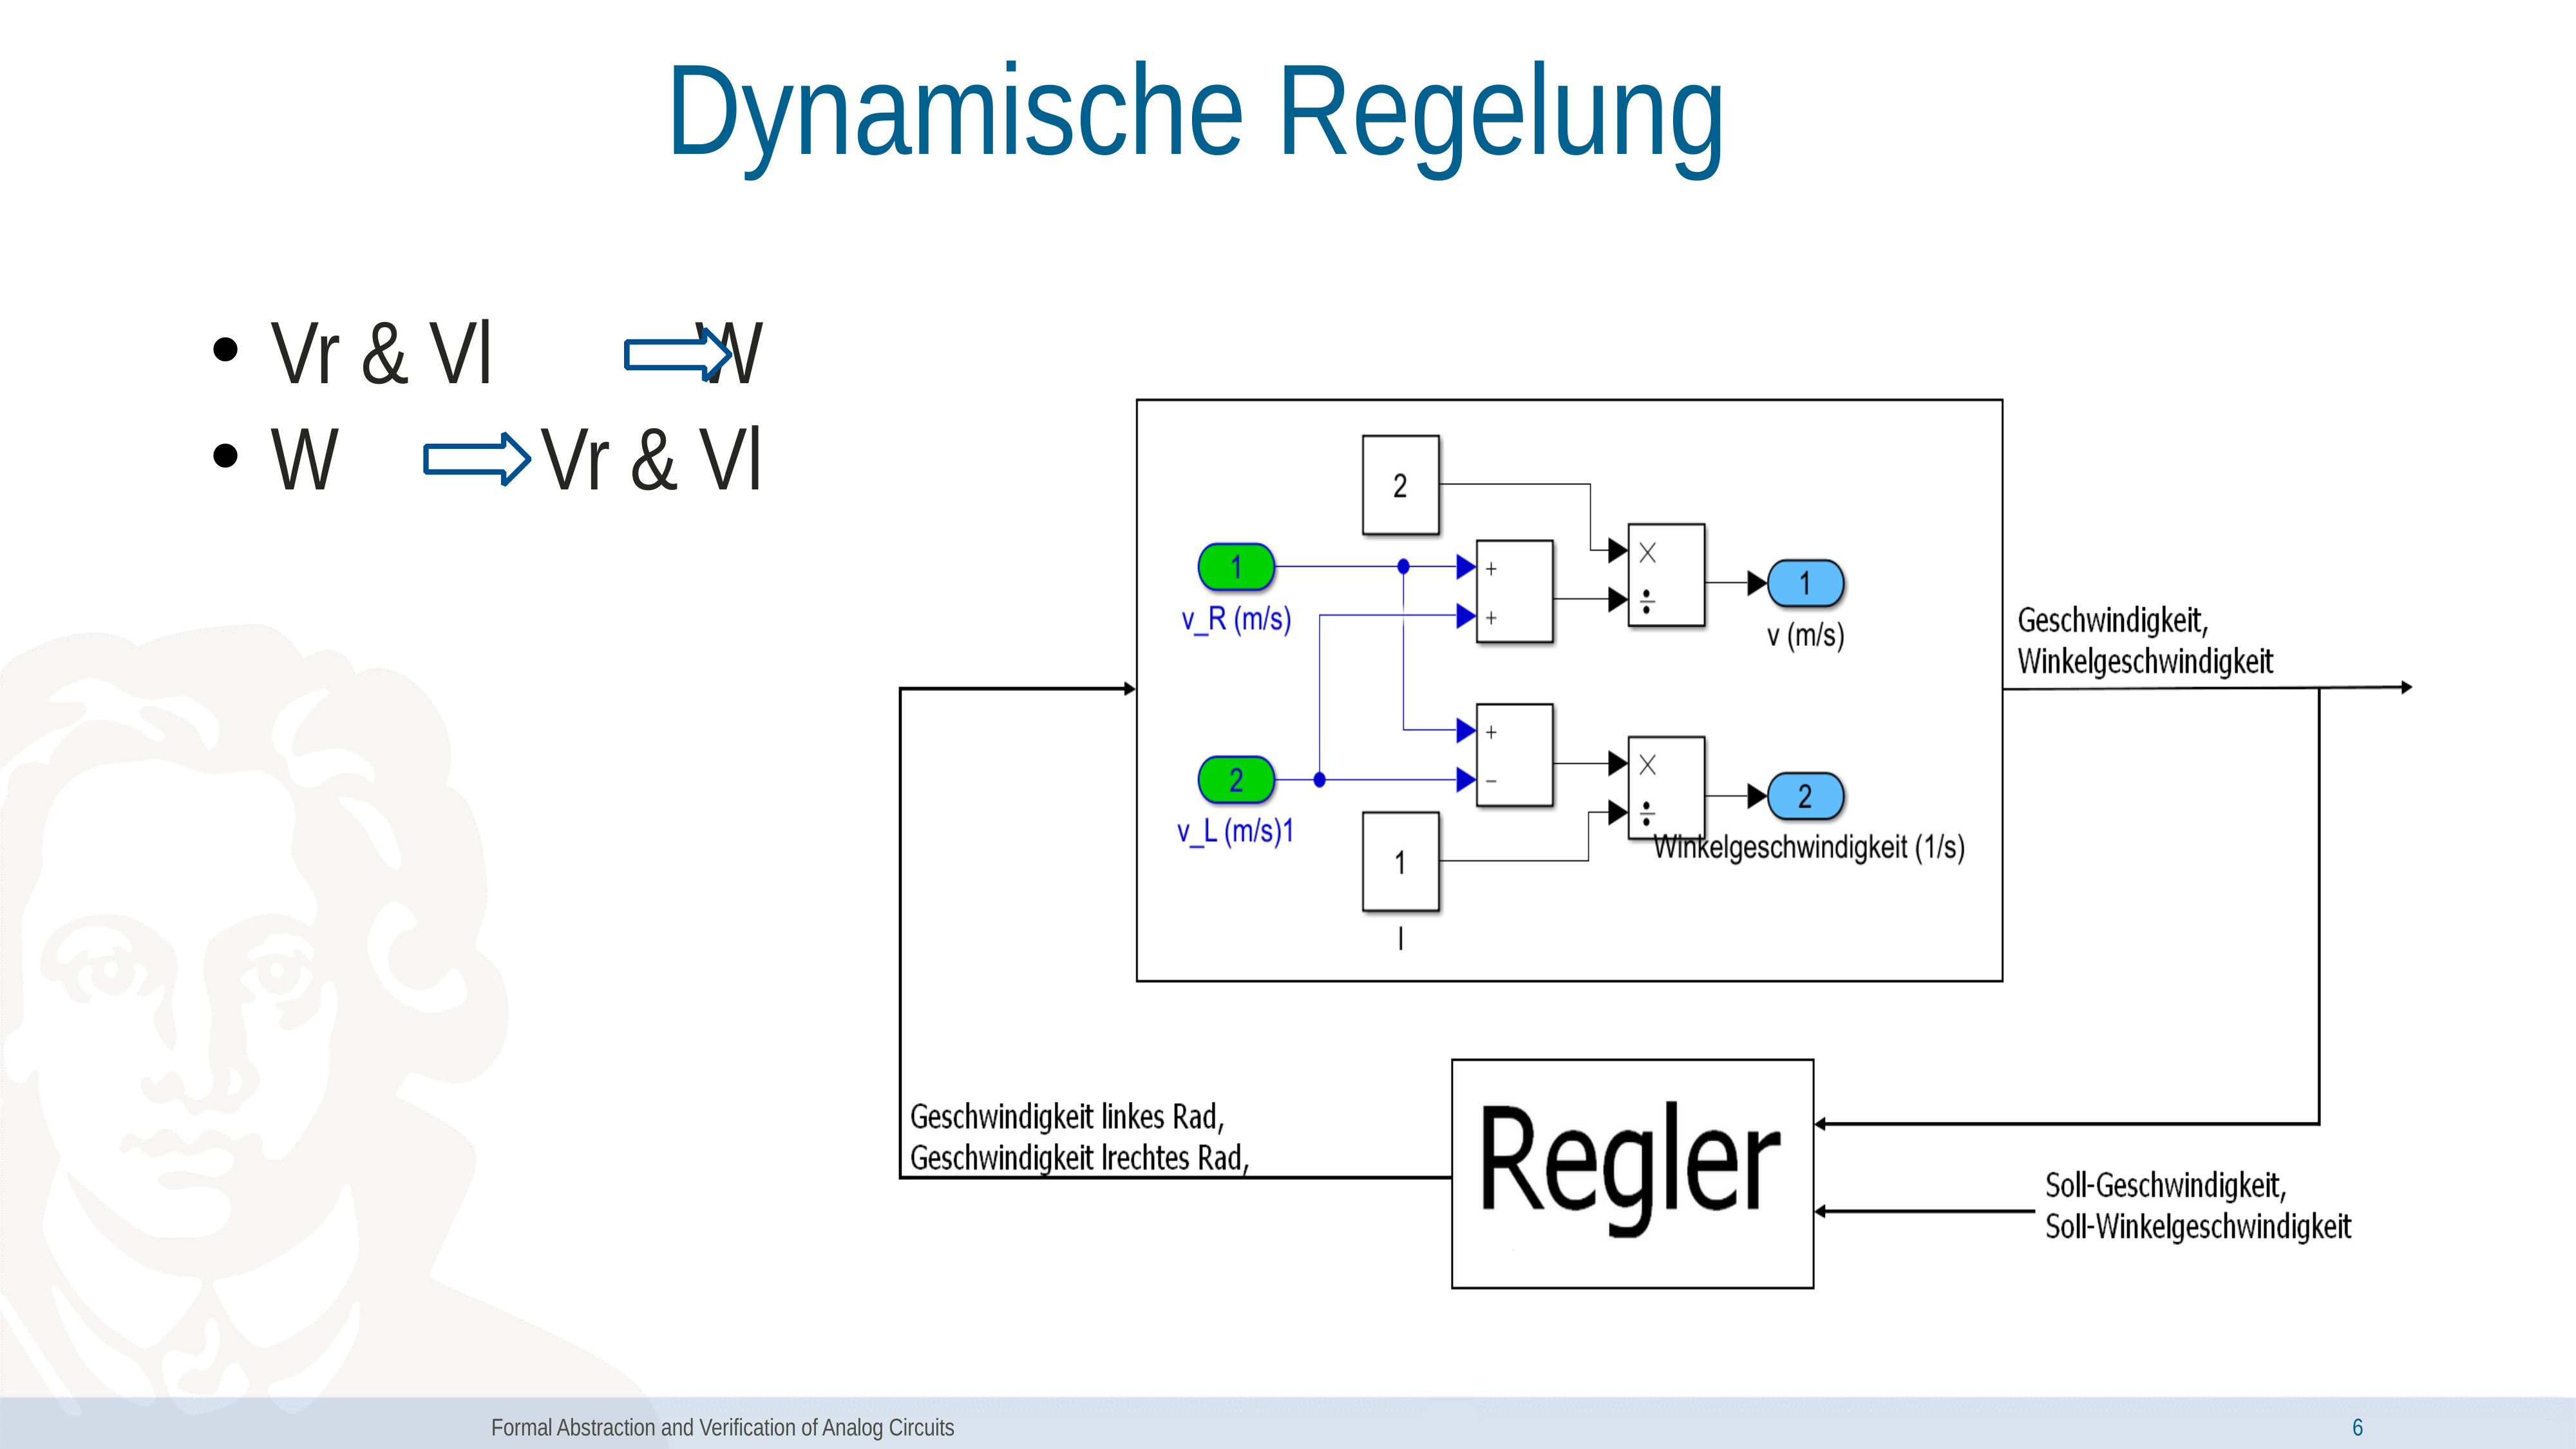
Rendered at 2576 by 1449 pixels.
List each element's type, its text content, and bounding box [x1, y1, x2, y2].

footer Formal Abstraction and Verification of Analog Circuits [481, 1407, 2277, 1444]
text_box [426, 433, 529, 485]
slide_number <Nummer> [2342, 1407, 2537, 1430]
text_box Vr & Vl W W Vr & Vl [200, 290, 1306, 1034]
text_box [627, 329, 730, 381]
title Dynamische Regelung [200, 21, 2194, 173]
picture [0, 0, 2576, 1449]
